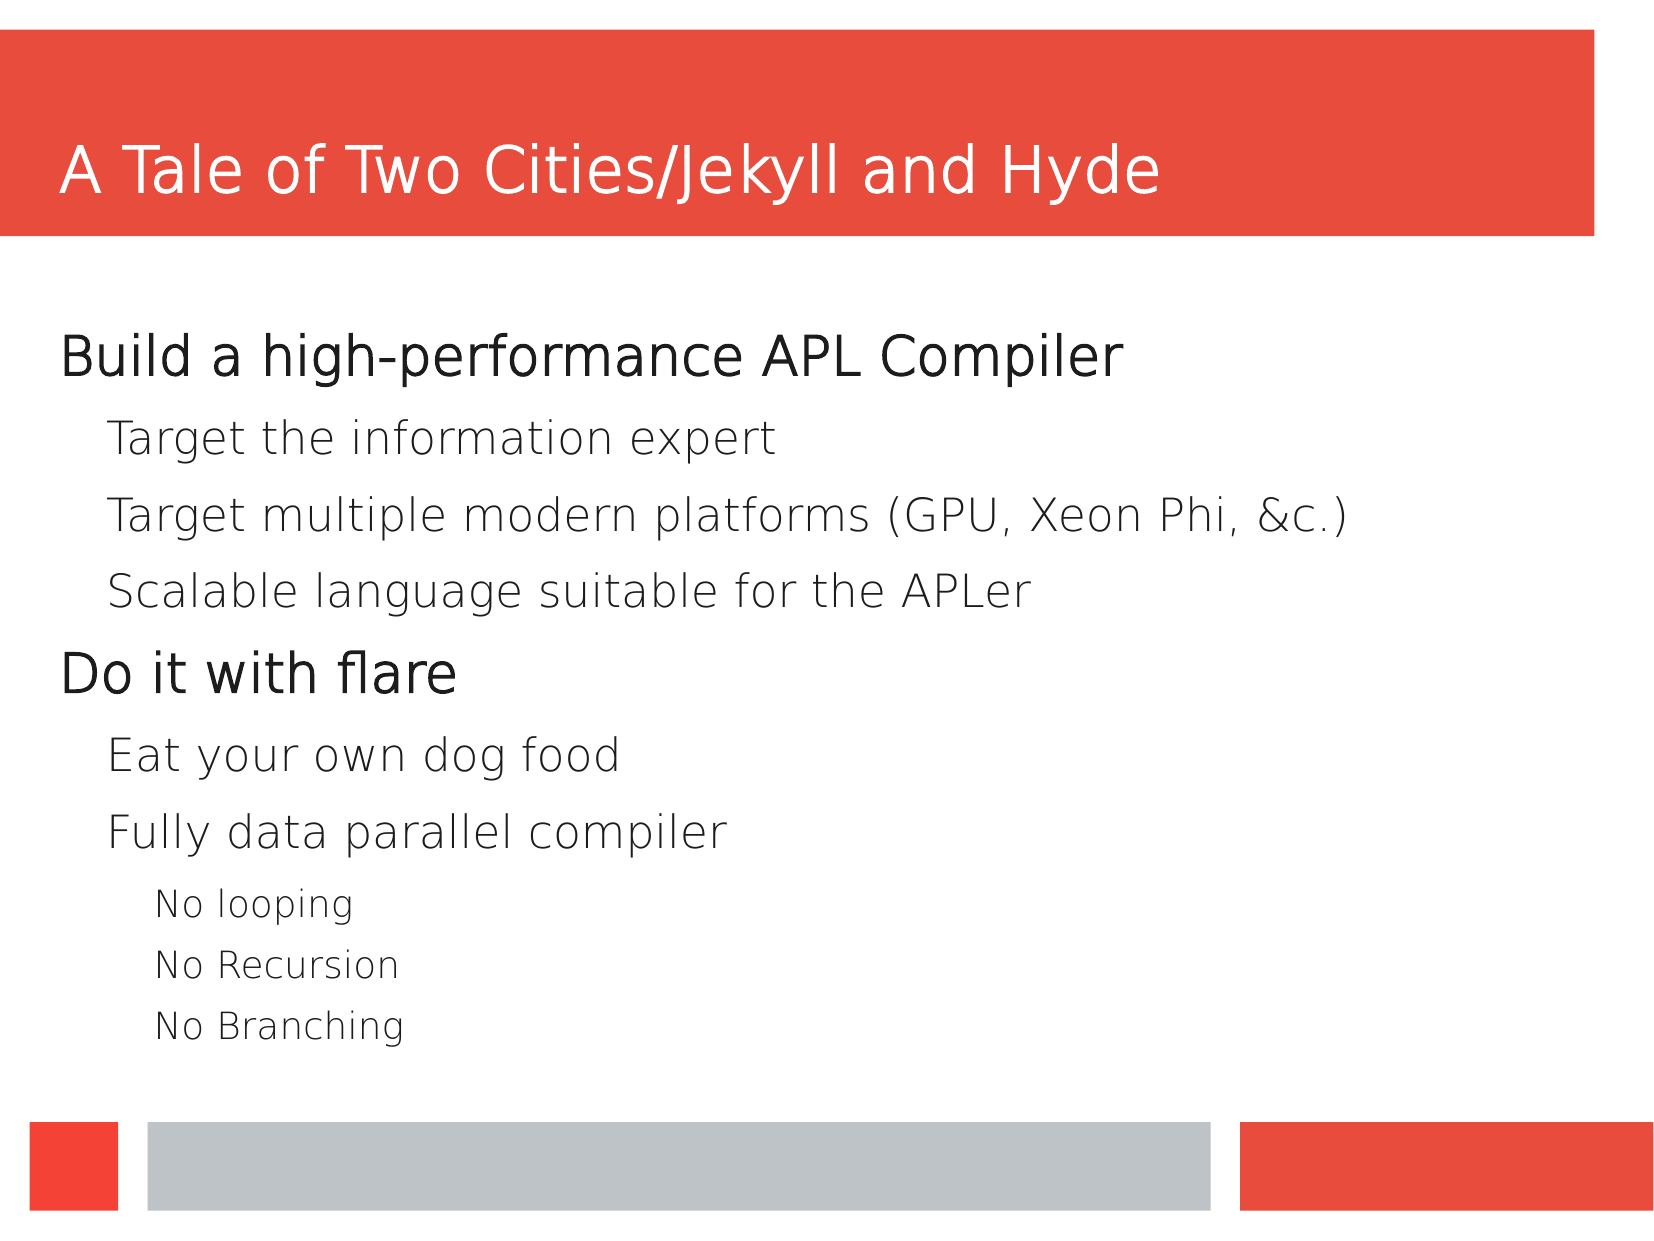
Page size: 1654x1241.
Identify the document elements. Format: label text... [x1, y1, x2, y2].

list Build a high-performance APL Compiler Target the information expert Target multiple modern platforms (GPU, Xeon Phi, &c.) Scalable language suitable for the APLer Do it with flare Eat your own dog food Fully data parallel compiler No looping No Recursion No Branching [59, 324, 1565, 1093]
title A Tale of Two Cities/Jekyll and Hyde [59, 59, 1595, 207]
